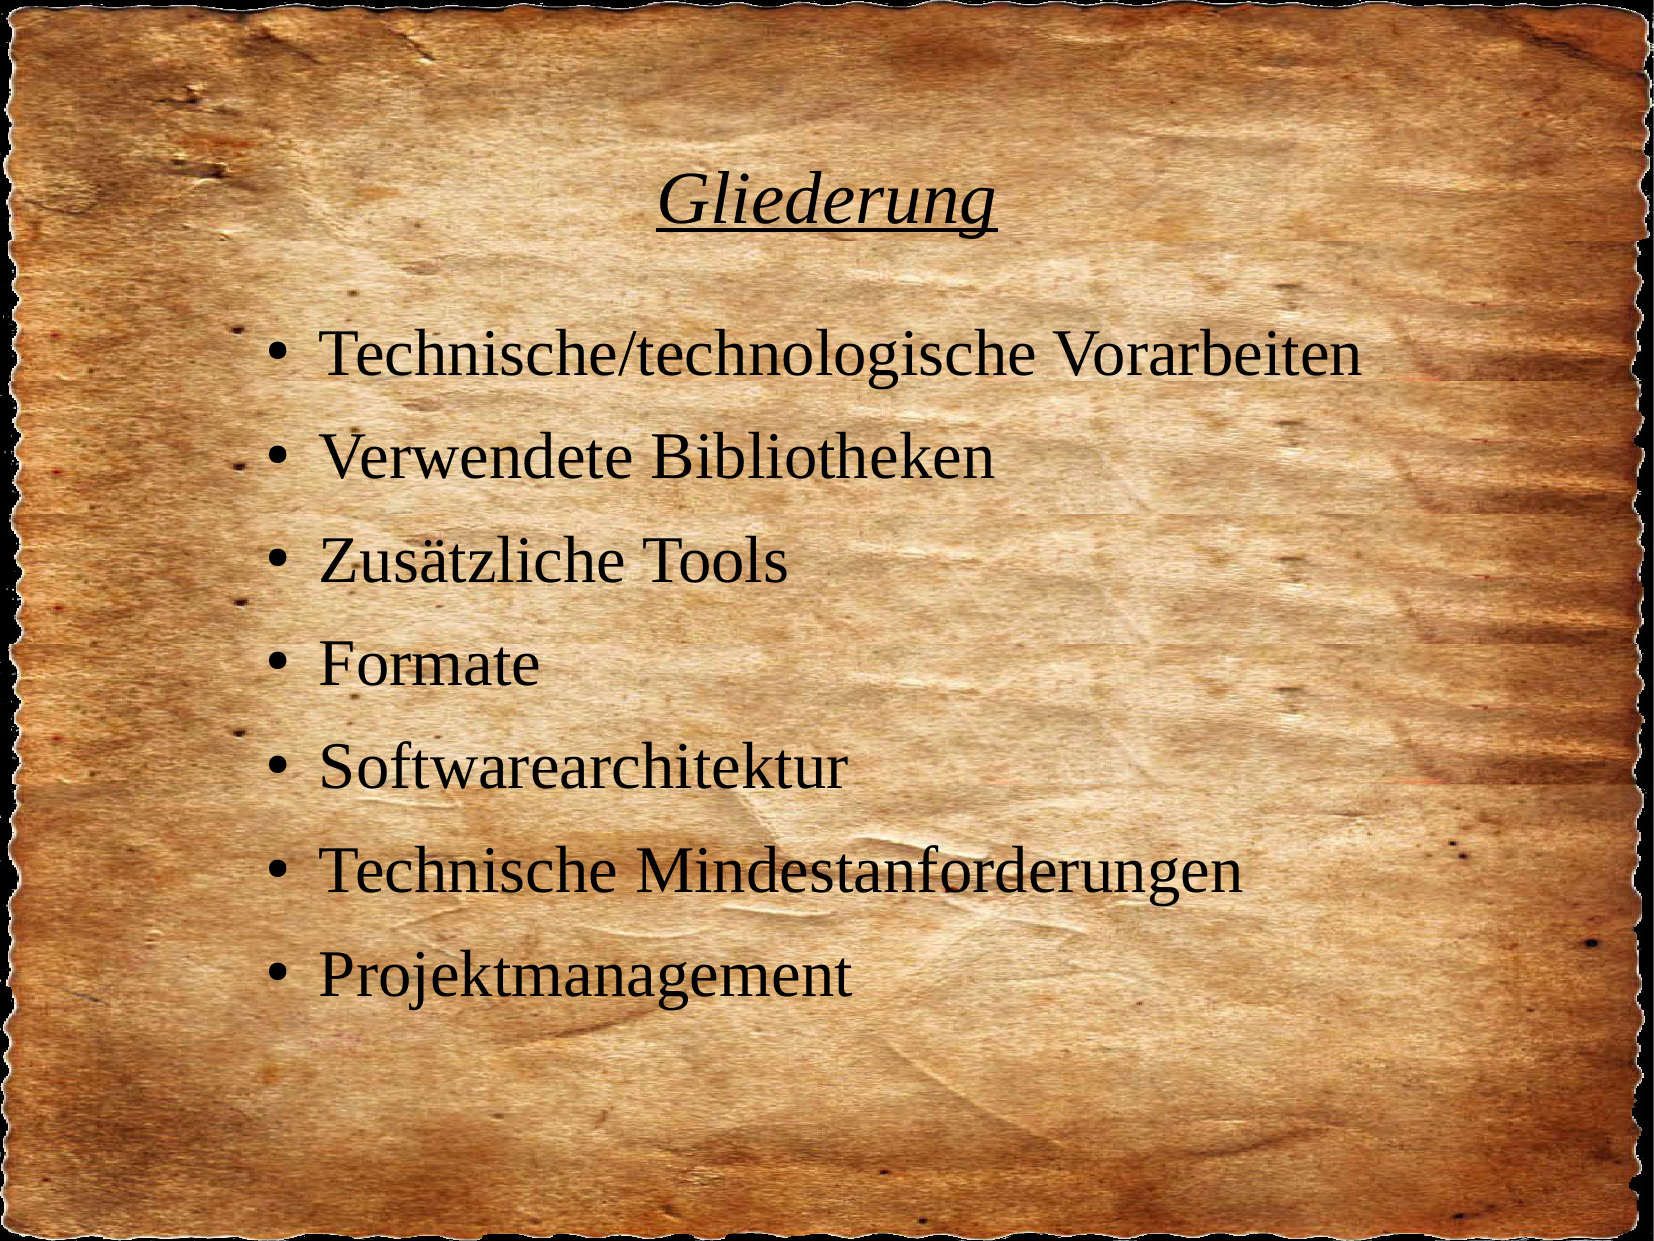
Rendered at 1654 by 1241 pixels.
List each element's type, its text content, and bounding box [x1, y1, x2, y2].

title Gliederung [82, 94, 1571, 302]
list Technische/technologische Vorarbeiten Verwendete Bibliotheken Zusätzliche Tools Formate Softwarearchitektur Technische Mindestanforderungen Projektmanagement [248, 315, 1571, 1134]
picture [0, 0, 1654, 1241]
